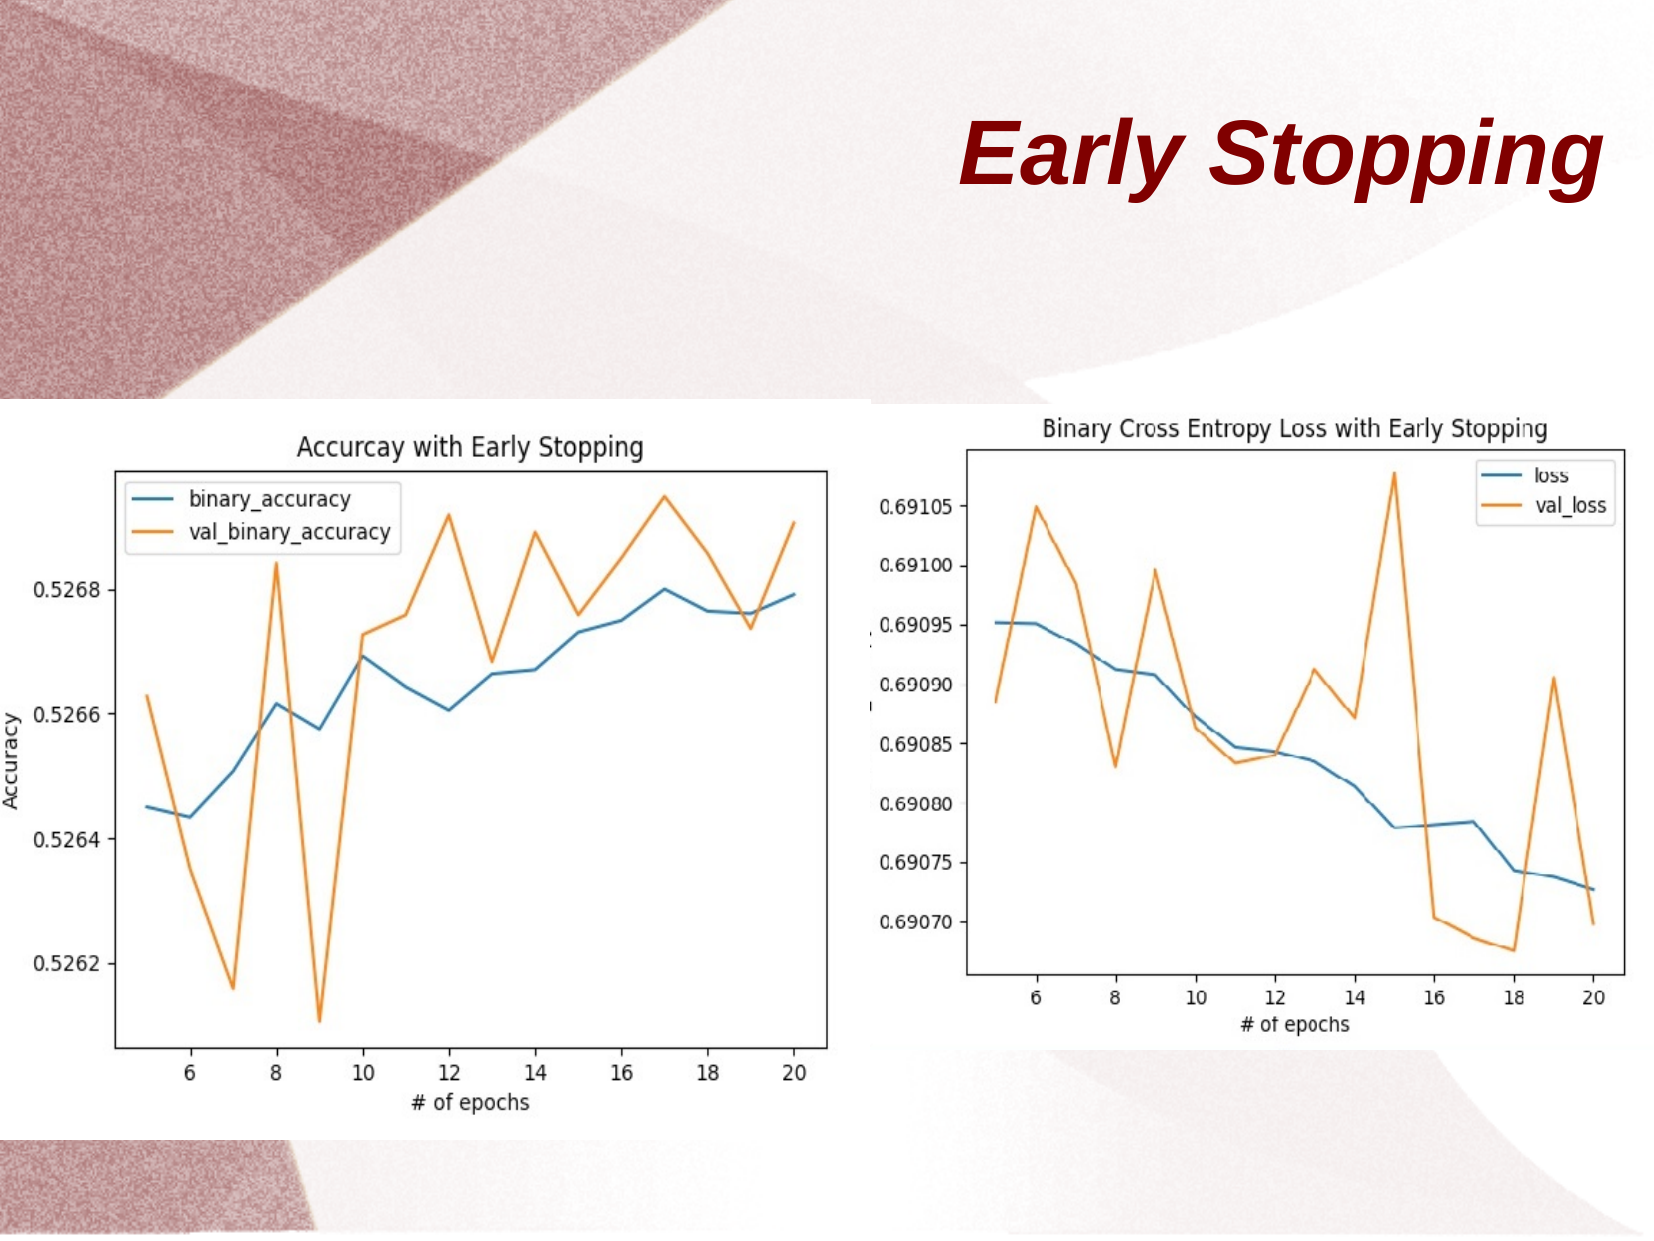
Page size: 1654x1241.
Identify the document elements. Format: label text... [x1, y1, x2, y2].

picture [0, 0, 1654, 1241]
title Early Stopping [596, 49, 1607, 257]
